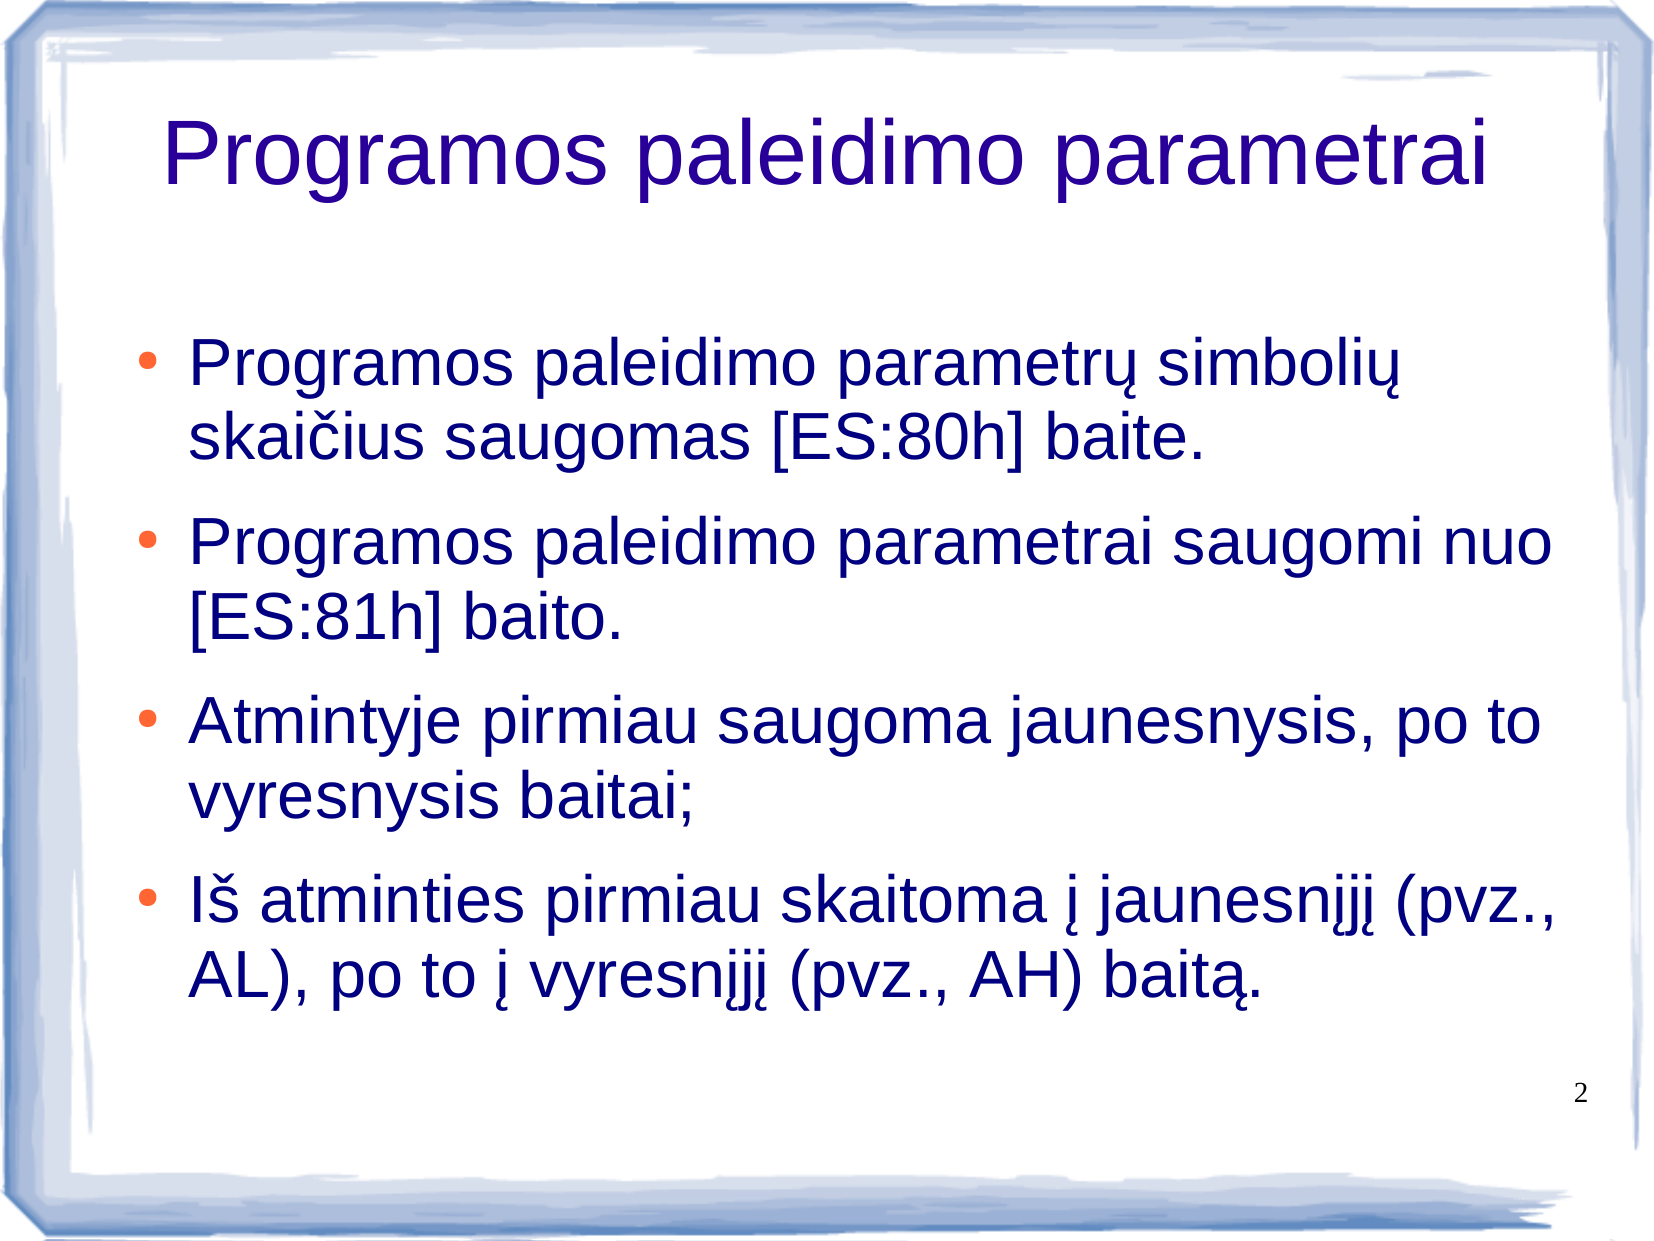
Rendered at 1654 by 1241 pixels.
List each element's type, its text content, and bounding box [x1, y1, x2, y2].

picture [0, 0, 1654, 1241]
title Programos paleidimo parametrai [82, 49, 1571, 257]
list Programos paleidimo parametrų simbolių skaičius saugomas [ES:80h] baite. Programos paleidimo parametrai saugomi nuo [ES:81h] baito. Atmintyje pirmiau saugoma jaunesnysis, po to vyresnysis baitai; Iš atminties pirmiau skaitoma į jaunesnįjį (pvz., AL), po to į vyresnįjį (pvz., AH) baitą. [118, 324, 1571, 1012]
